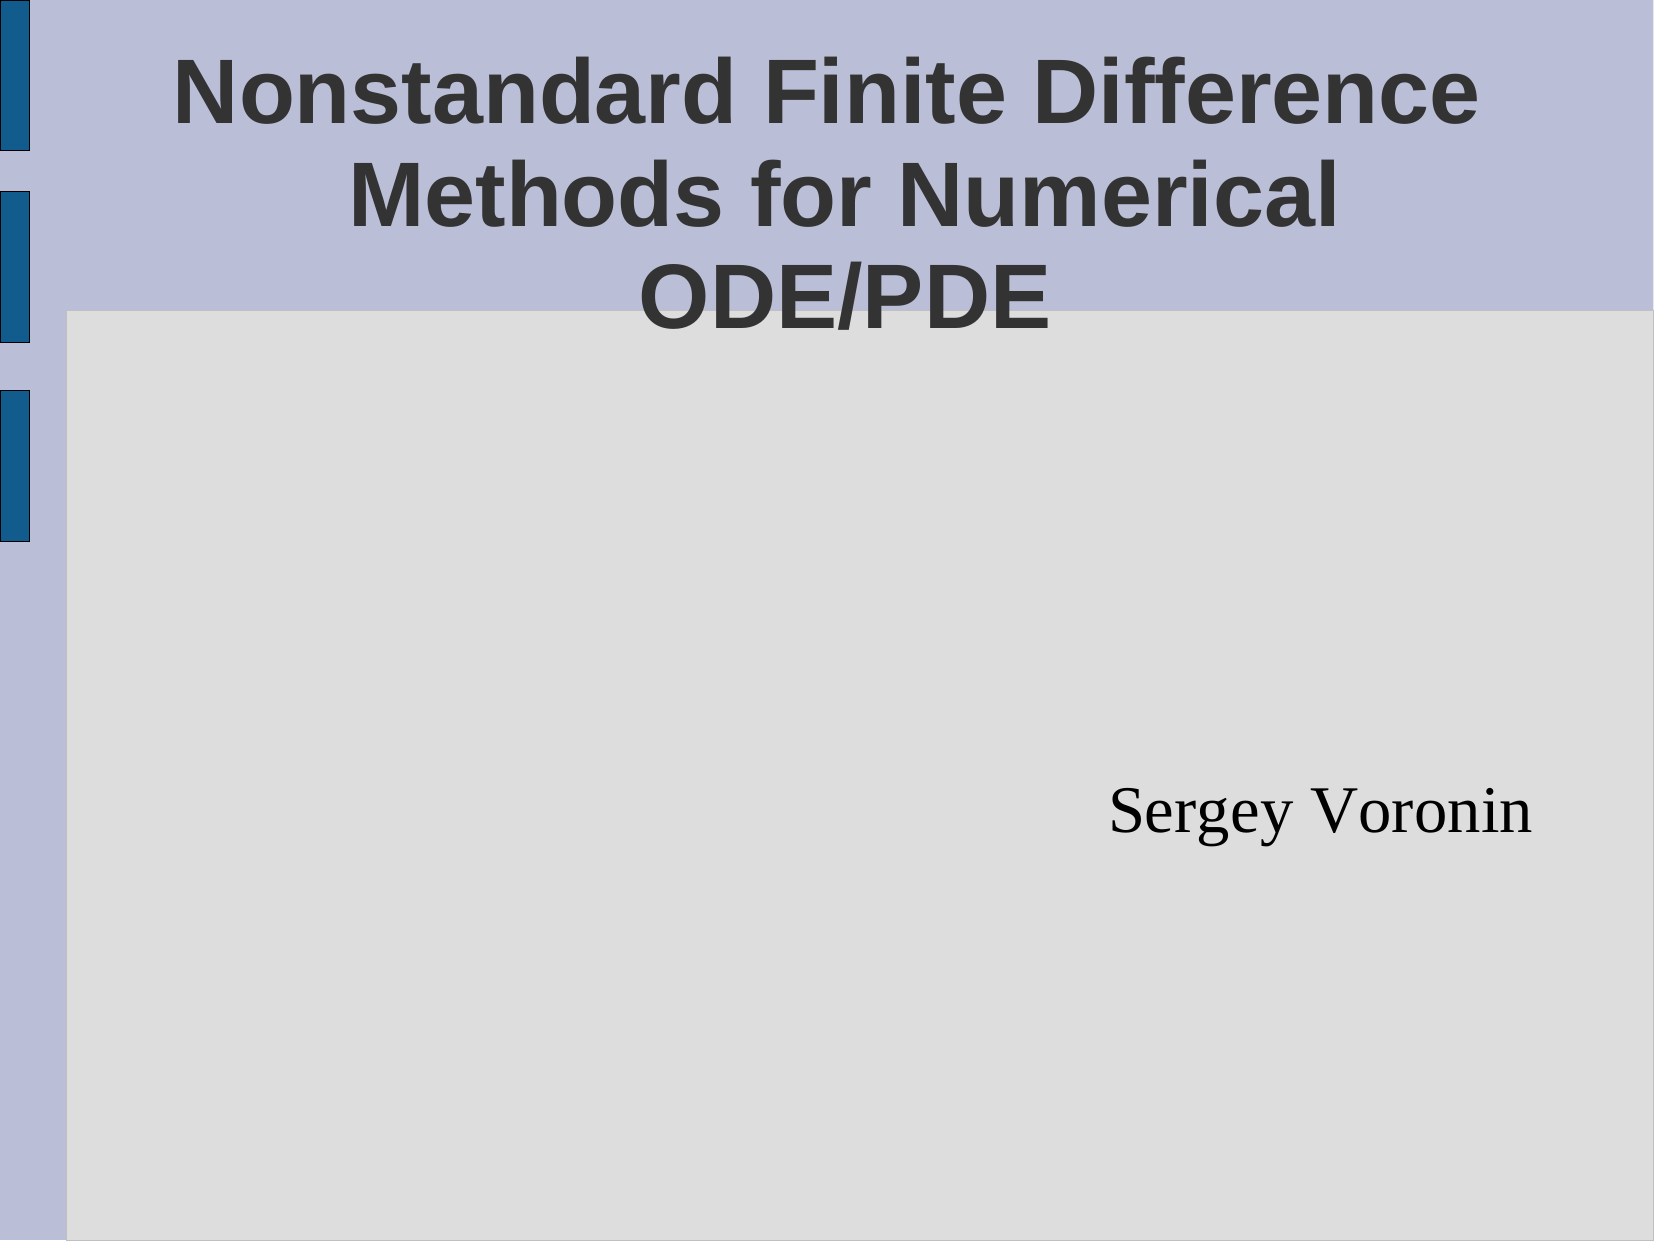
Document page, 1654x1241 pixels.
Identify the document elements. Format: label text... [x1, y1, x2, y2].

title Nonstandard Finite Difference Methods for Numerical ODE/PDE [121, 40, 1534, 291]
subtitle Sergey Voronin [121, 291, 1534, 1180]
